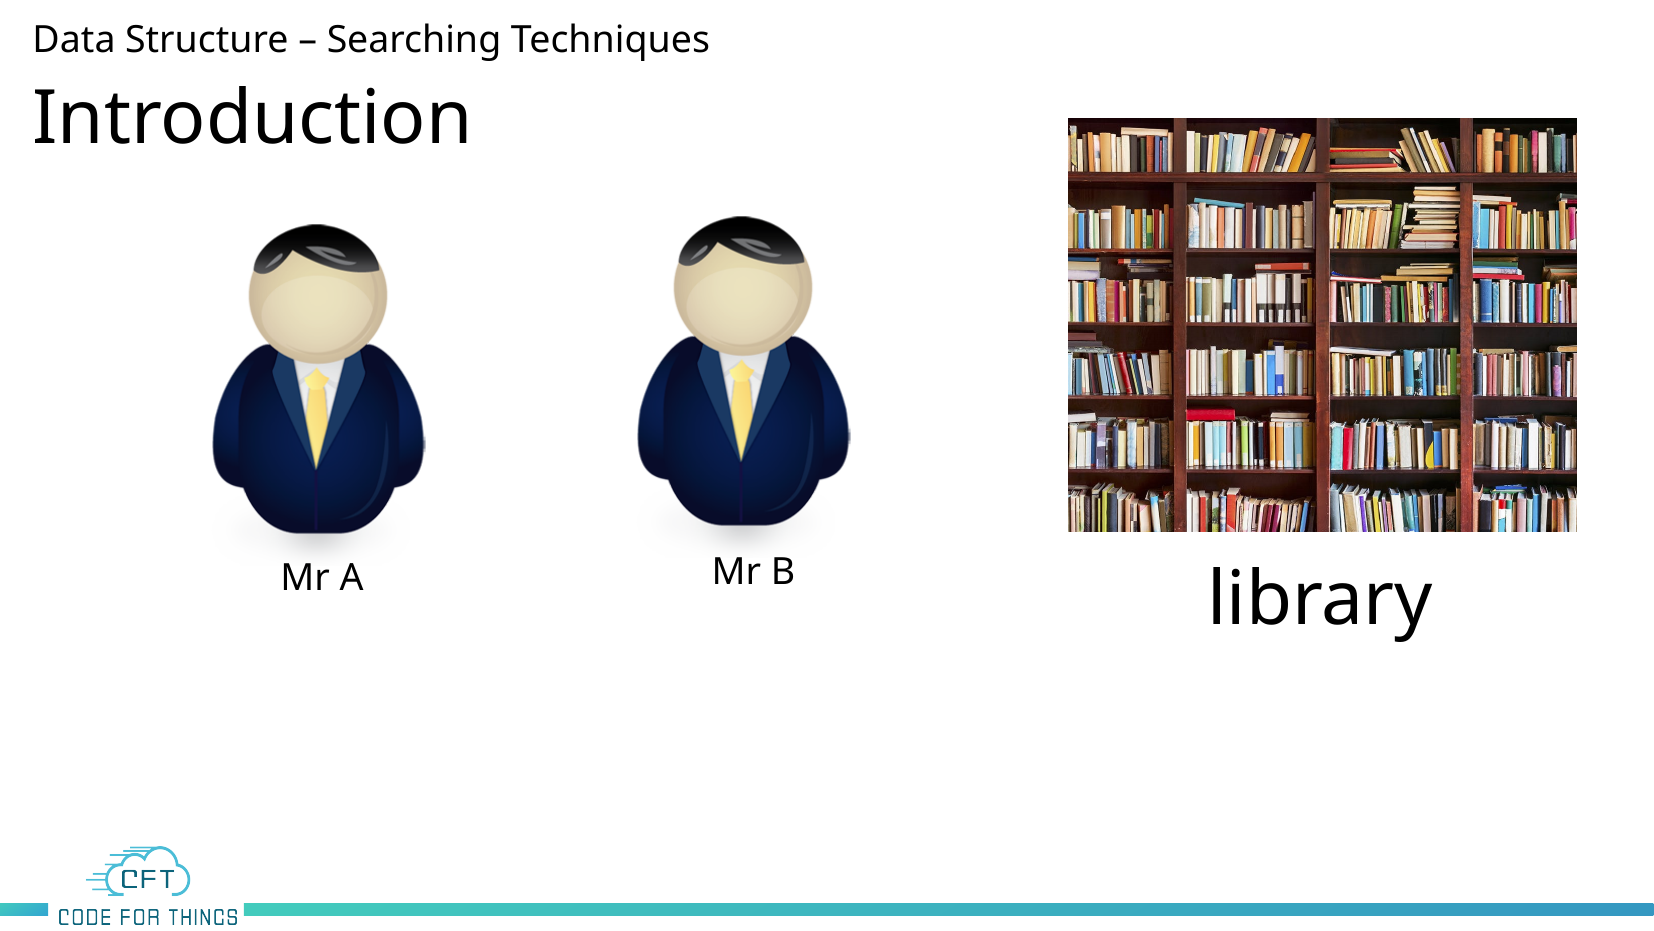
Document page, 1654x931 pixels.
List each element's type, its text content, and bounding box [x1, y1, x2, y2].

picture [1068, 118, 1577, 532]
picture [59, 846, 237, 925]
picture [180, 196, 461, 566]
text_box library [1192, 537, 1524, 640]
text_box Mr A [265, 543, 408, 602]
picture [605, 188, 886, 558]
text_box Mr B [696, 537, 839, 596]
title Data Structure – Searching Techniques Introduction [32, 12, 1184, 166]
